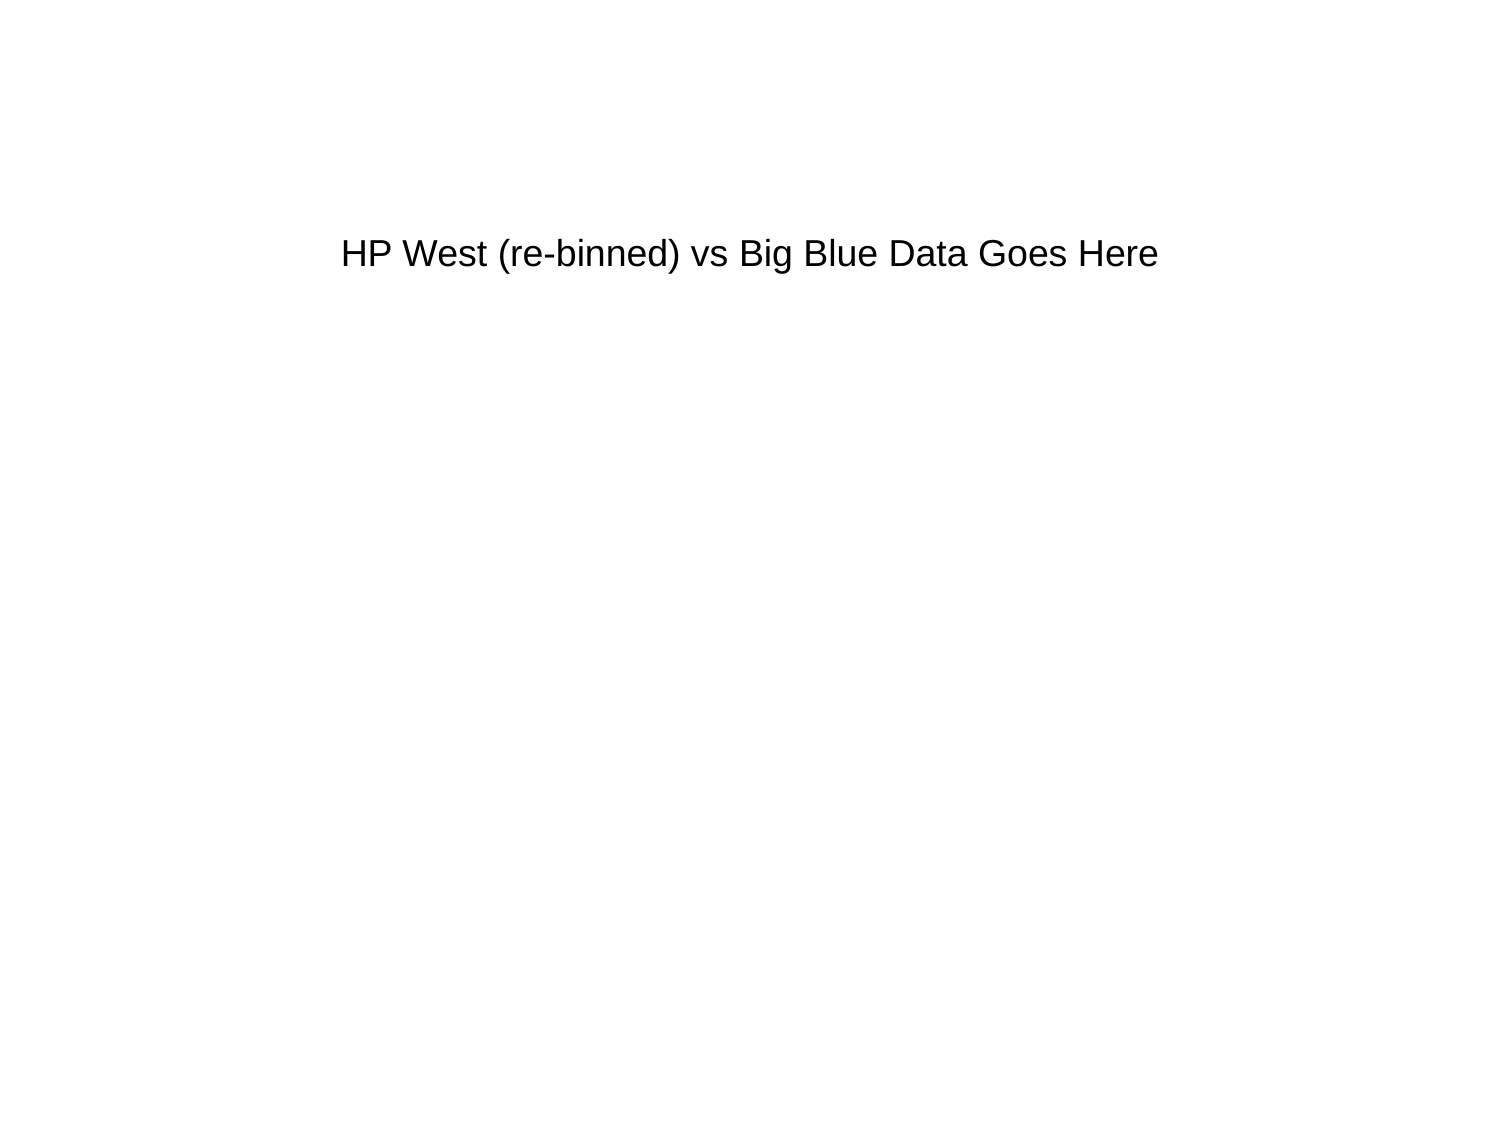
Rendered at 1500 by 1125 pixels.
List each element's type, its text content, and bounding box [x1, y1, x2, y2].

text_box HP West (re-binned) vs Big Blue Data Goes Here [262, 224, 1238, 282]
